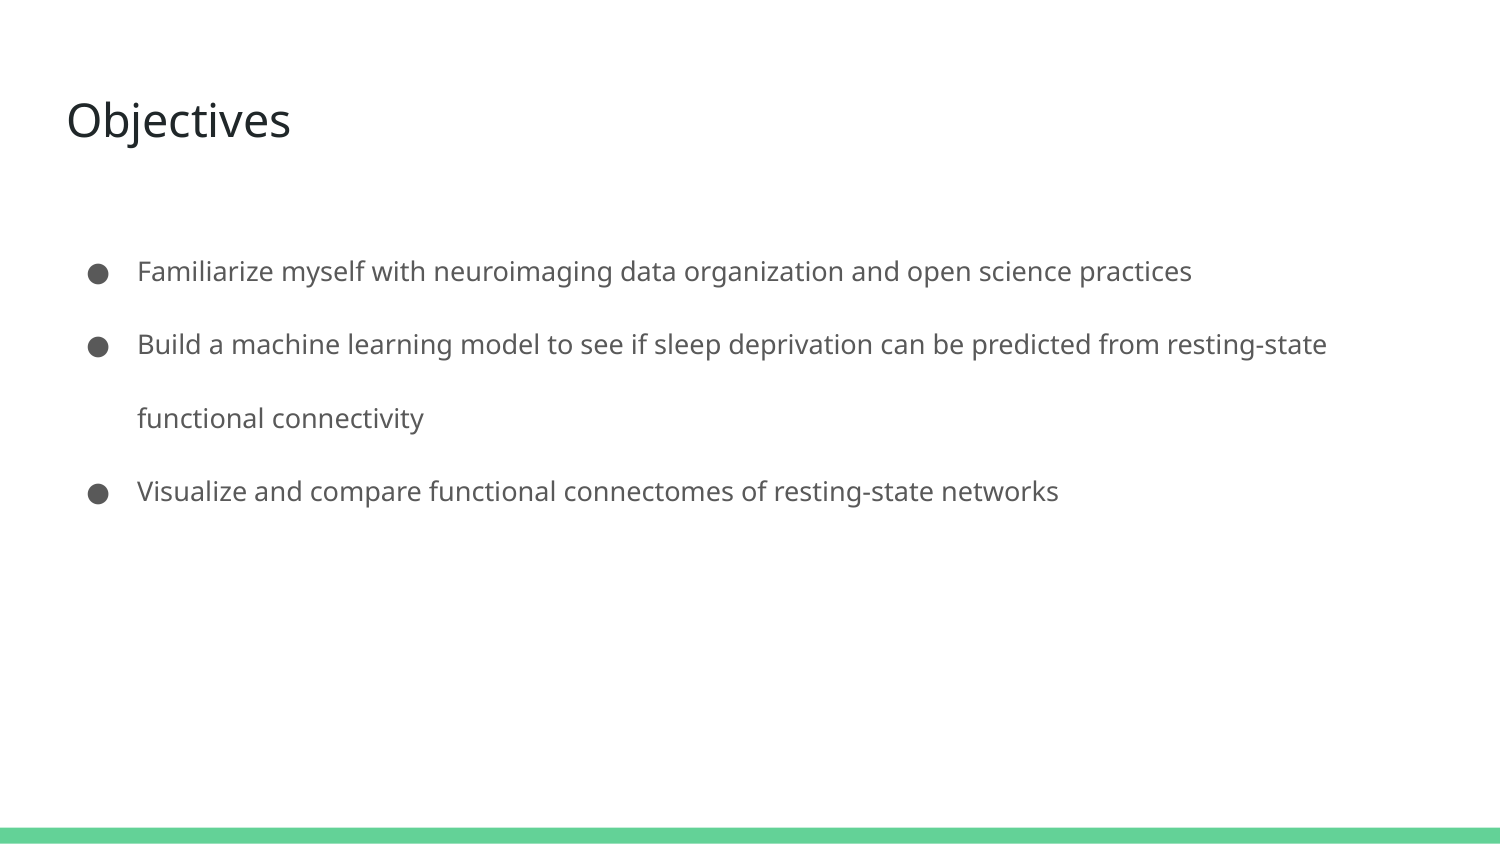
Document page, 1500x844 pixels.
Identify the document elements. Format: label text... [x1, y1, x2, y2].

title Objectives [51, 72, 1449, 167]
text_box Familiarize myself with neuroimaging data organization and open science practices Build a machine learning model to see if sleep deprivation can be predicted from resting-state functional connectivity Visualize and compare functional connectomes of resting-state networks [47, 200, 1406, 737]
